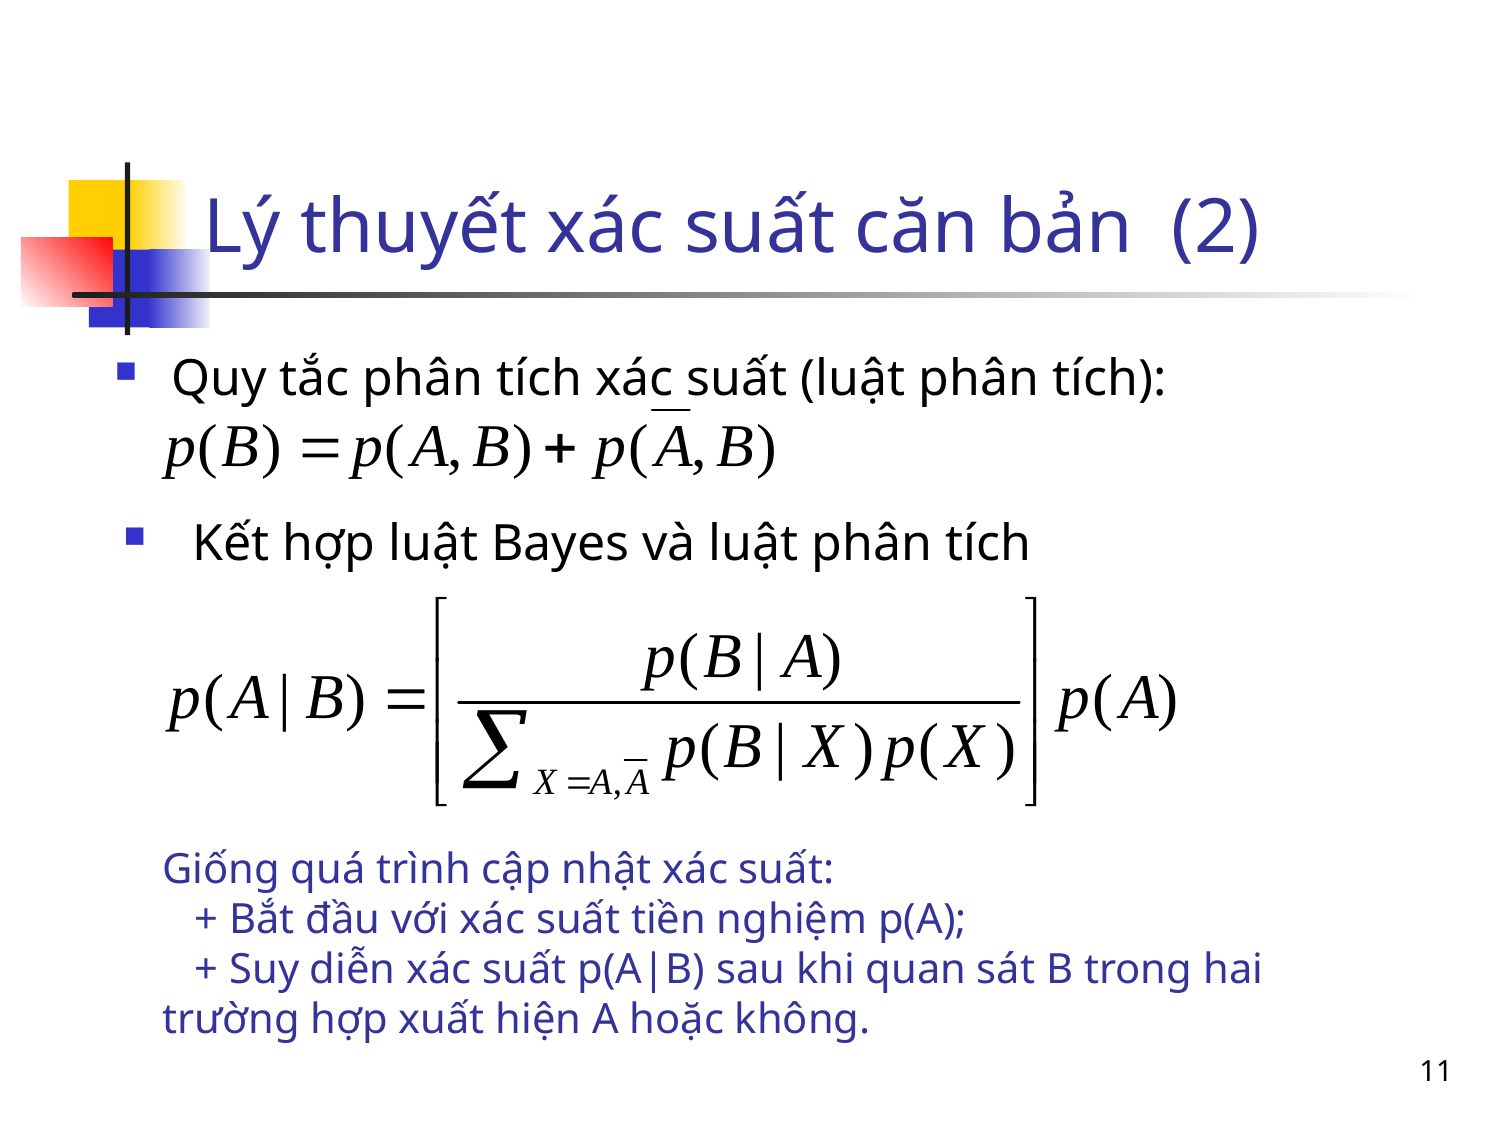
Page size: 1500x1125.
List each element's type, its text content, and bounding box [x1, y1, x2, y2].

picture [152, 585, 1192, 819]
slide_number <number> [1155, 1024, 1468, 1100]
text_box Kết hợp luật Bayes và luật phân tích [108, 503, 1459, 598]
title Lý thuyết xác suất căn bản (2) [188, 35, 1468, 275]
text_box Quy tắc phân tích xác suất (luật phân tích): [100, 338, 1451, 421]
picture [147, 395, 786, 492]
text_box Giống quá trình cập nhật xác suất: + Bắt đầu với xác suất tiền nghiệm p(A); + Suy diễn xác suất p(A|B) sau khi quan sát B trong hai trường hợp xuất hiện A hoặc không. [147, 834, 1376, 1050]
